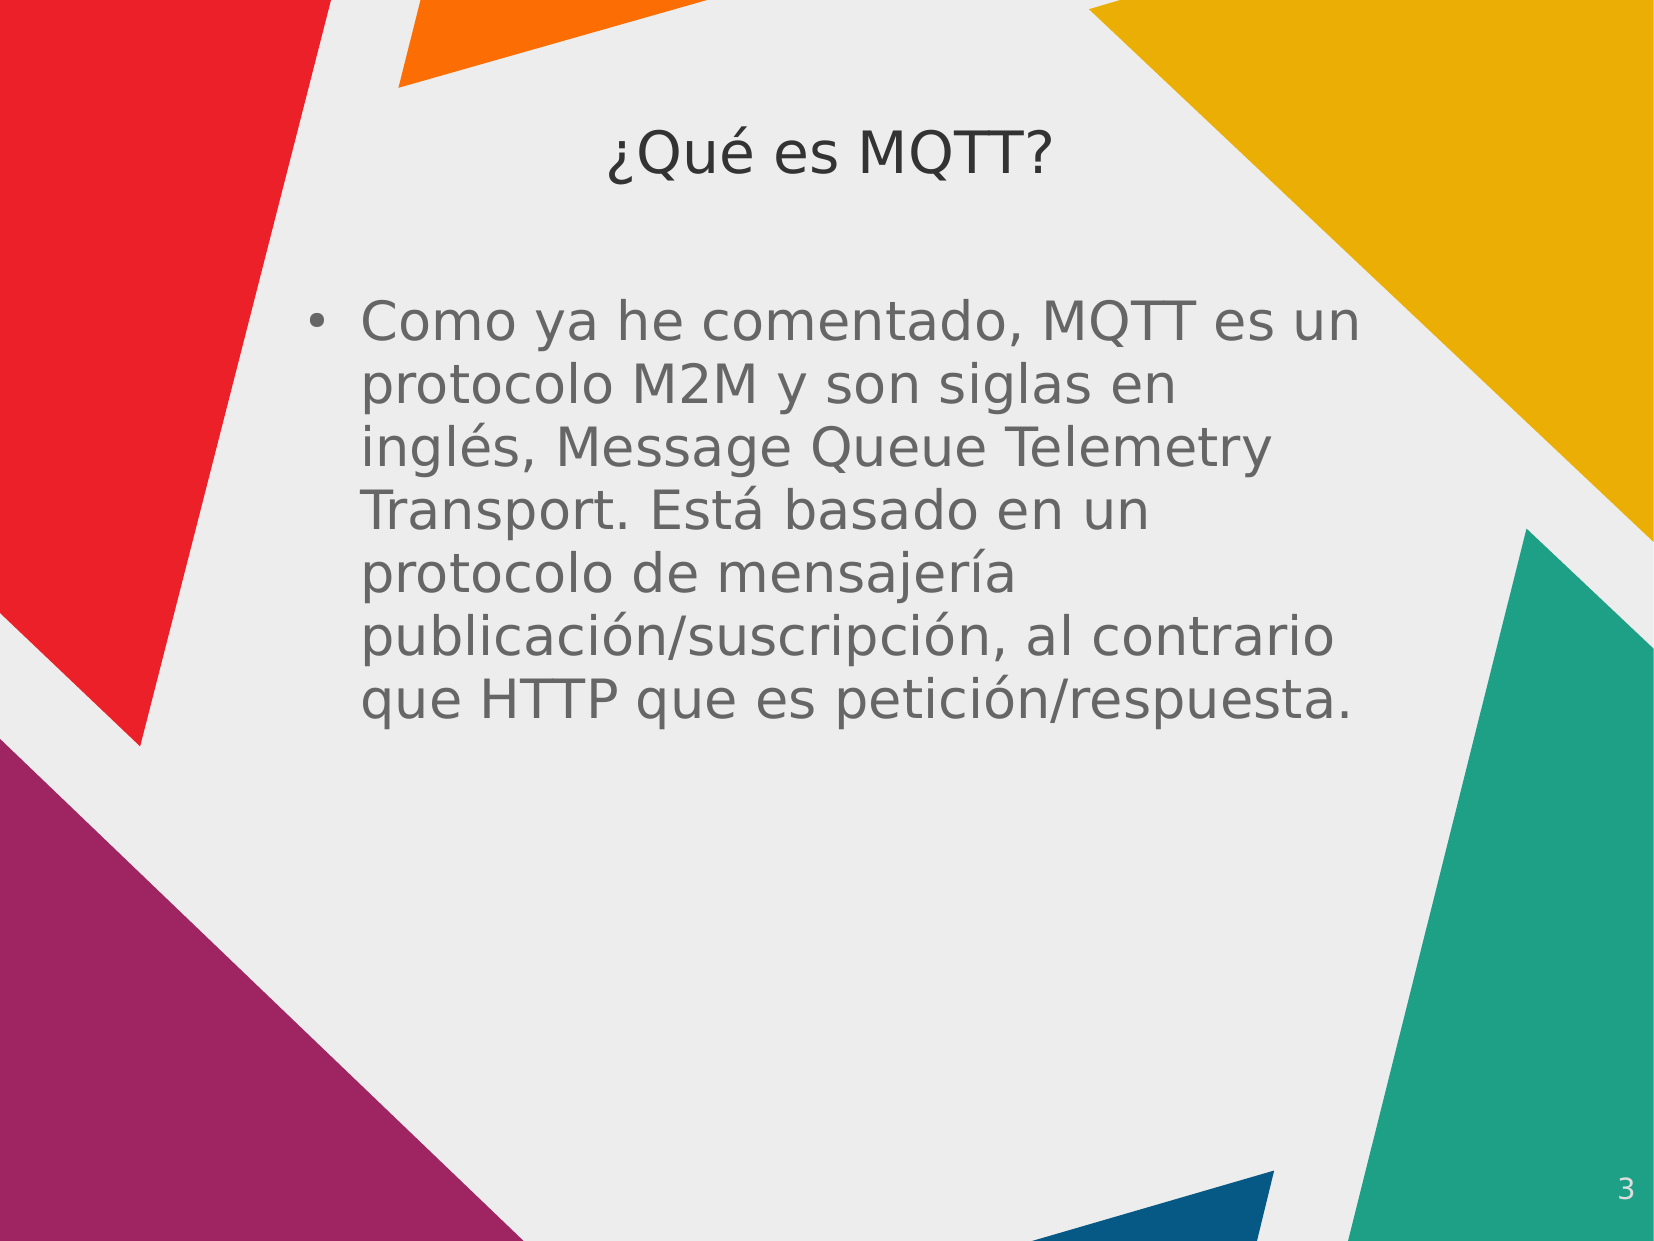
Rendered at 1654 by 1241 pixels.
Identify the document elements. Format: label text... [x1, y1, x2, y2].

list Como ya he comentado, MQTT es un protocolo M2M y son siglas en inglés, Message Queue Telemetry Transport. Está basado en un protocolo de mensajería publicación/suscripción, al contrario que HTTP que es petición/respuesta. [289, 290, 1372, 1090]
title ¿Qué es MQTT? [289, 49, 1372, 257]
